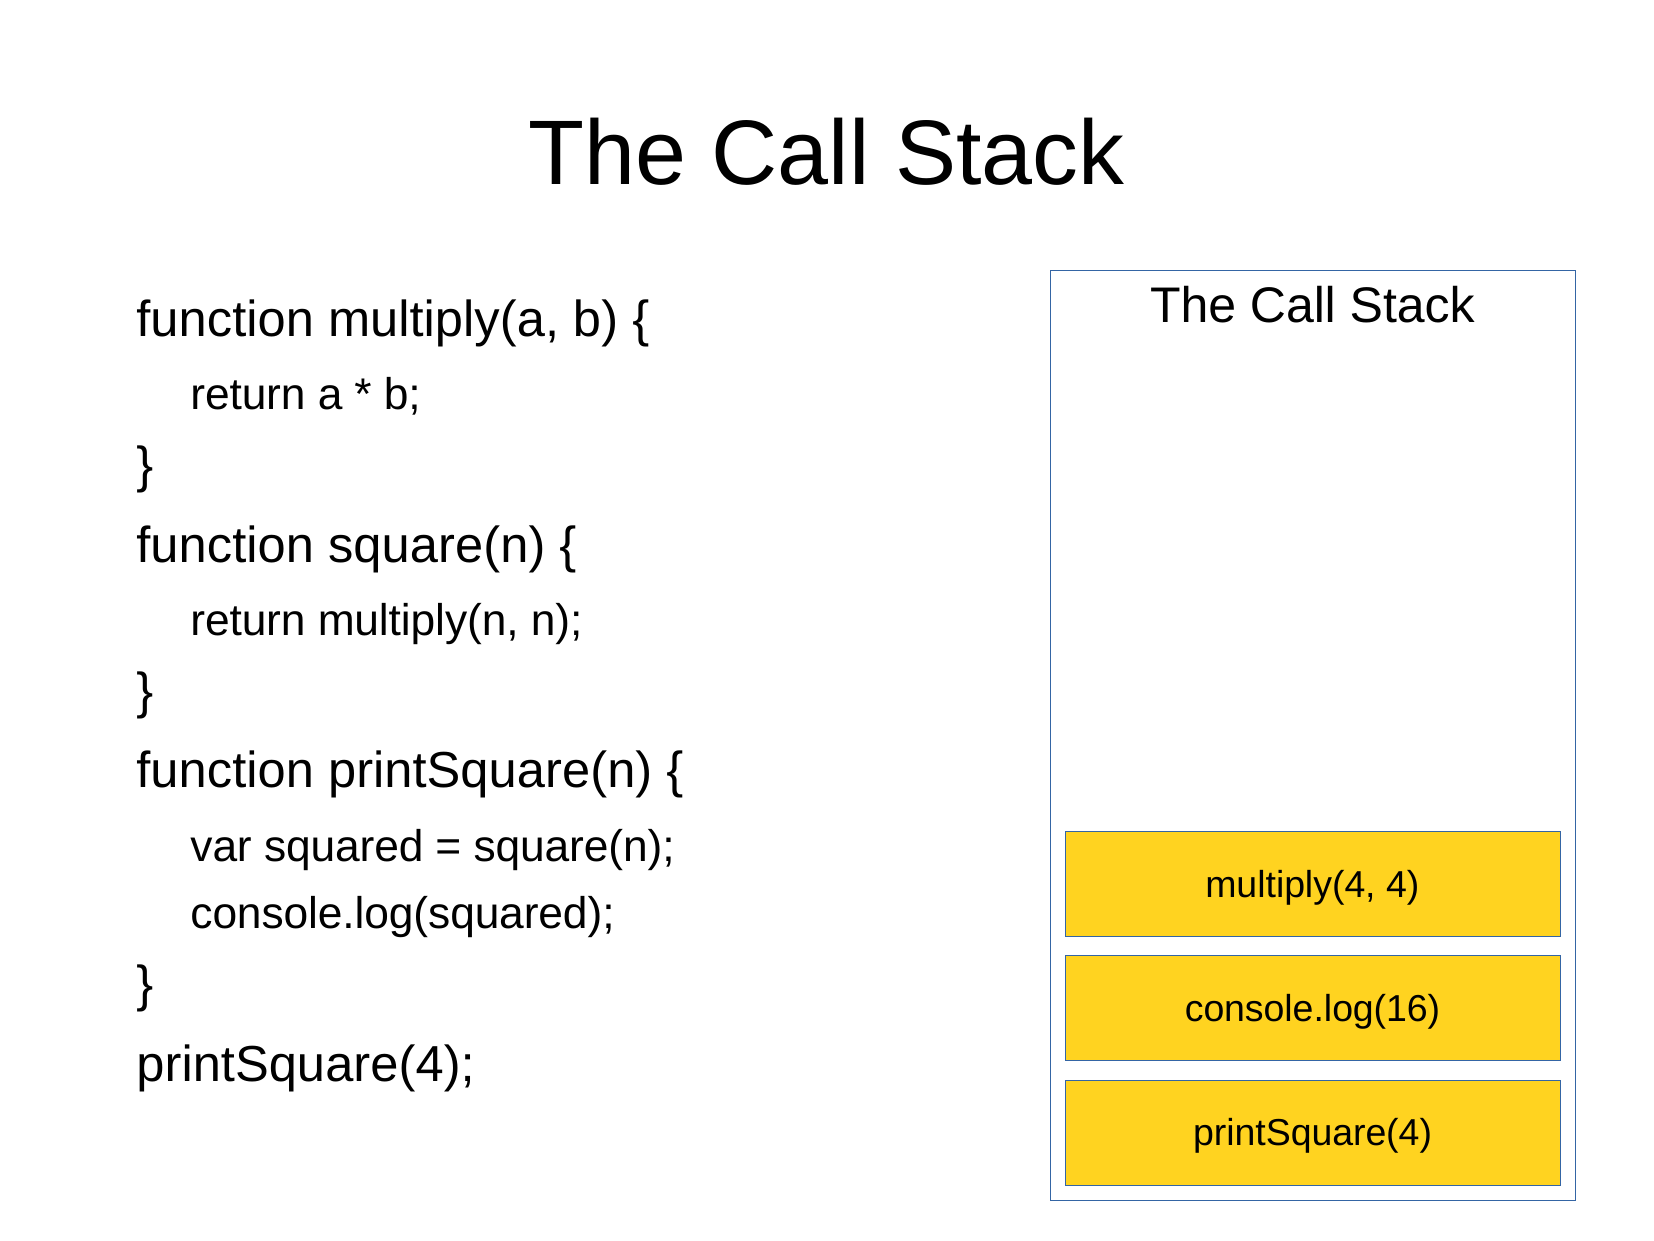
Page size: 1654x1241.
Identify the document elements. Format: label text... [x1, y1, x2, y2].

title The Call Stack [82, 49, 1571, 257]
text_box printSquare(4) [1065, 1080, 1561, 1186]
text_box multiply(4, 4) [1065, 831, 1561, 937]
text_box console.log(16) [1065, 955, 1561, 1061]
list function multiply(a, b) { return a * b; } function square(n) { return multiply(n, n); } function printSquare(n) { var squared = square(n); console.log(squared); } printSquare(4); [82, 290, 1050, 1096]
text_box The Call Stack [1050, 270, 1576, 1201]
